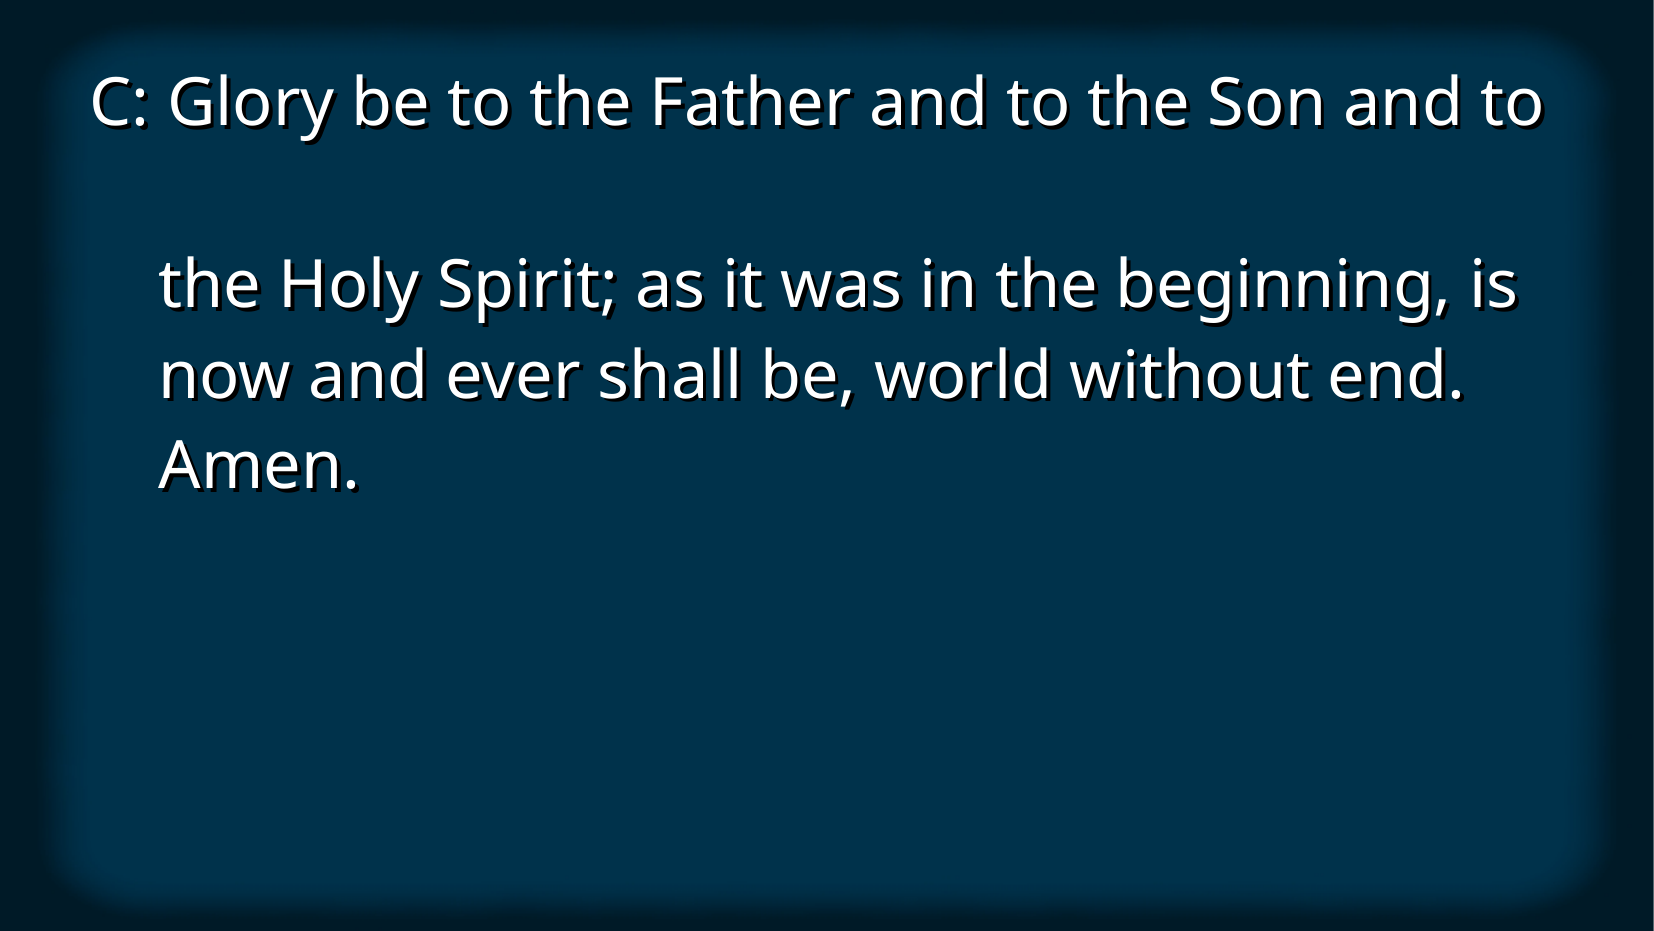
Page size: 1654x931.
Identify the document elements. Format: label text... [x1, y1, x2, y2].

picture [0, 0, 1654, 931]
text_box C: Glory be to the Father and to the Son and to the Holy Spirit; as it was in the beginning, is now and ever shall be, world without end. Amen. [75, 47, 1576, 417]
